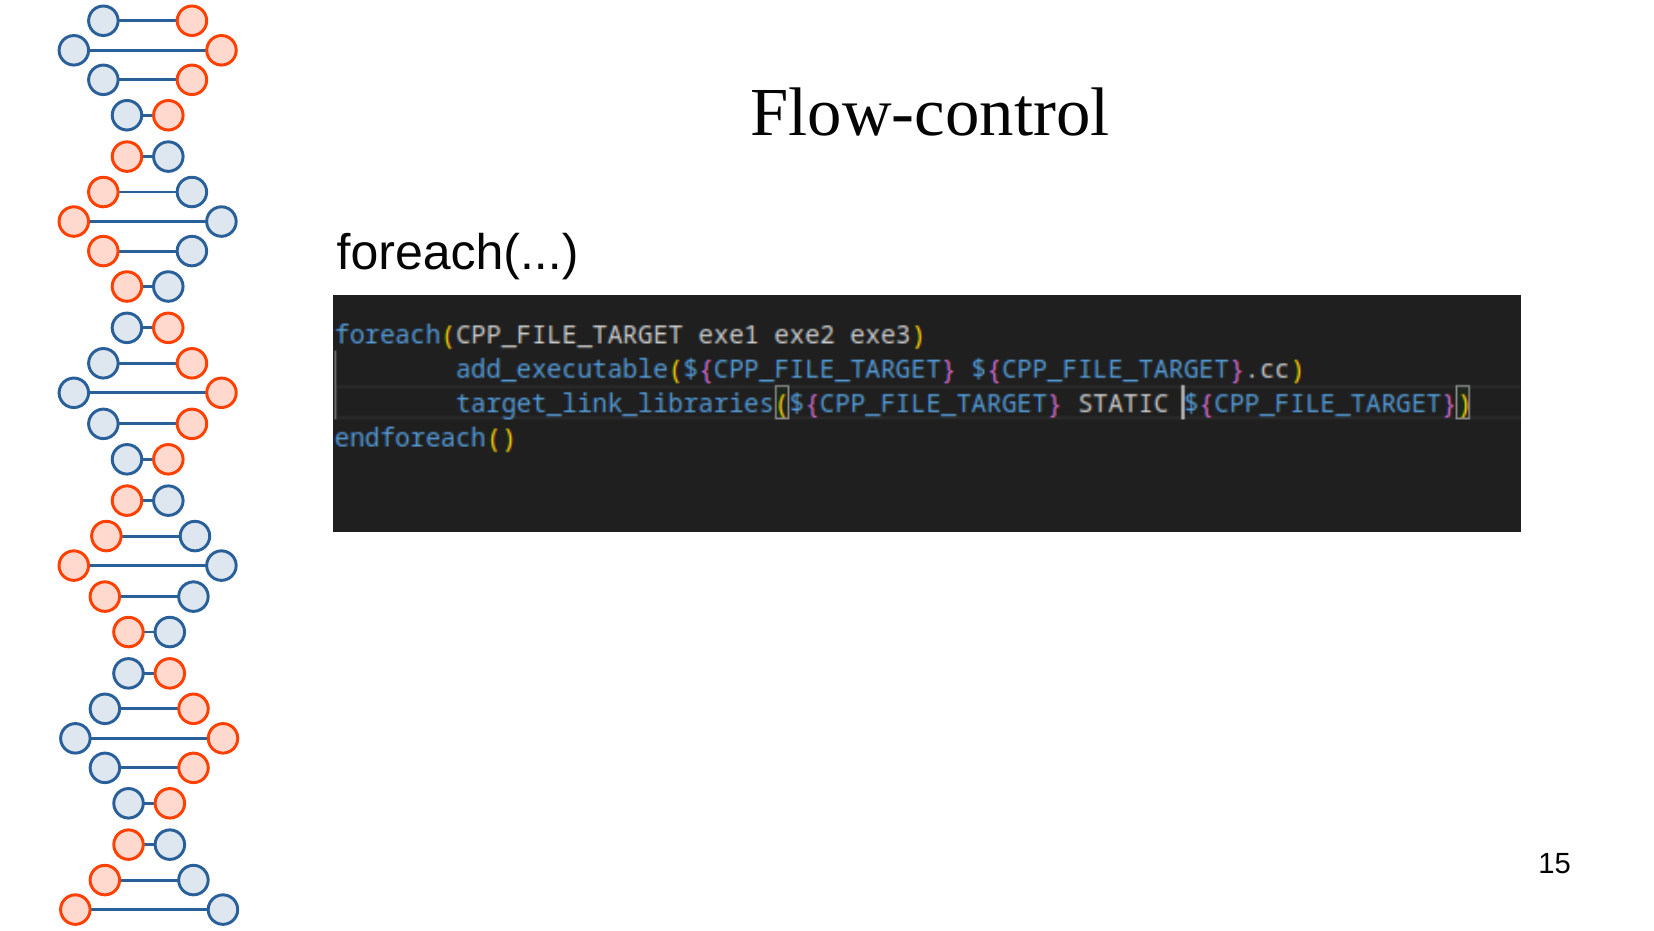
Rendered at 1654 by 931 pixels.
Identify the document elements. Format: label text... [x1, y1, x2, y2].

picture [333, 295, 1521, 532]
title Flow-control [265, 35, 1595, 189]
list foreach(...) [265, 224, 1595, 764]
